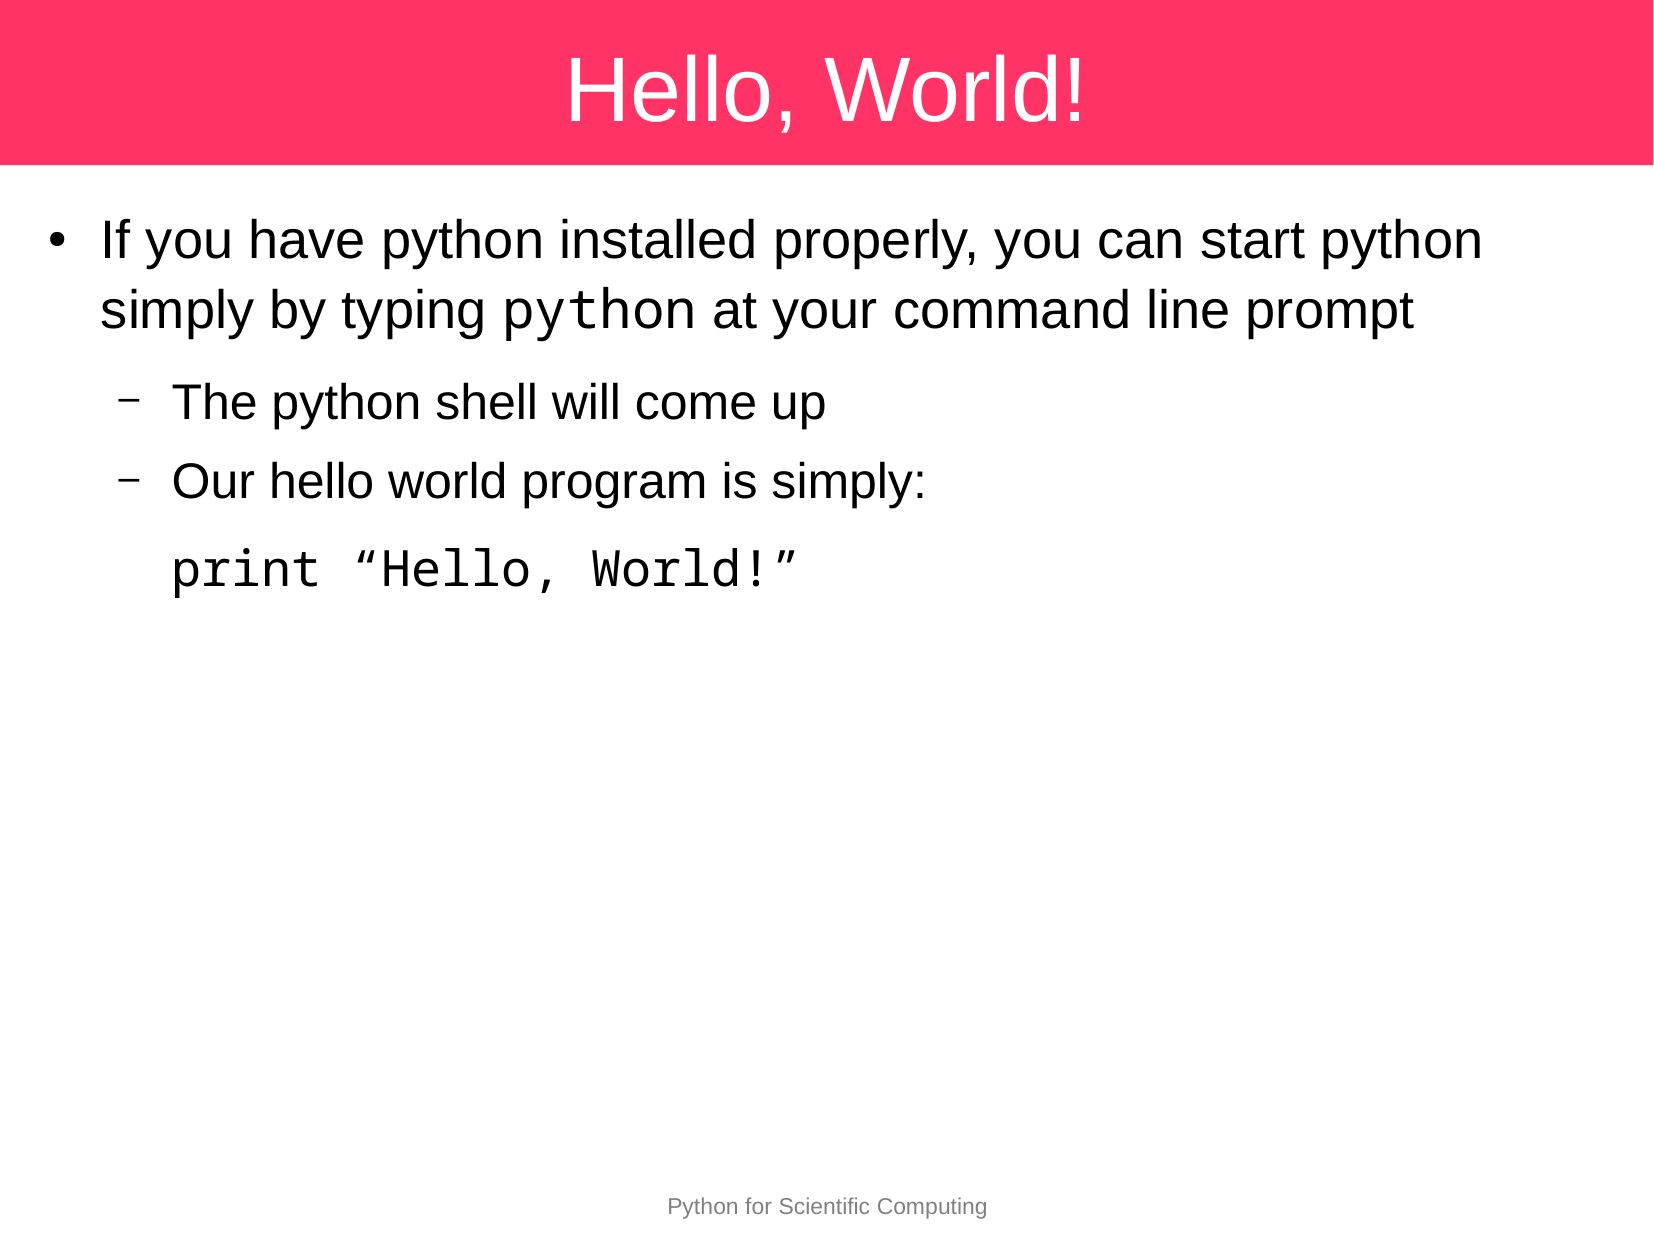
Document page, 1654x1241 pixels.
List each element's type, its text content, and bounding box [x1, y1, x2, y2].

title Hello, World! [82, 31, 1571, 148]
list If you have python installed properly, you can start python simply by typing python at your command line prompt The python shell will come up Our hello world program is simply: print “Hello, World!” [30, 210, 1621, 930]
